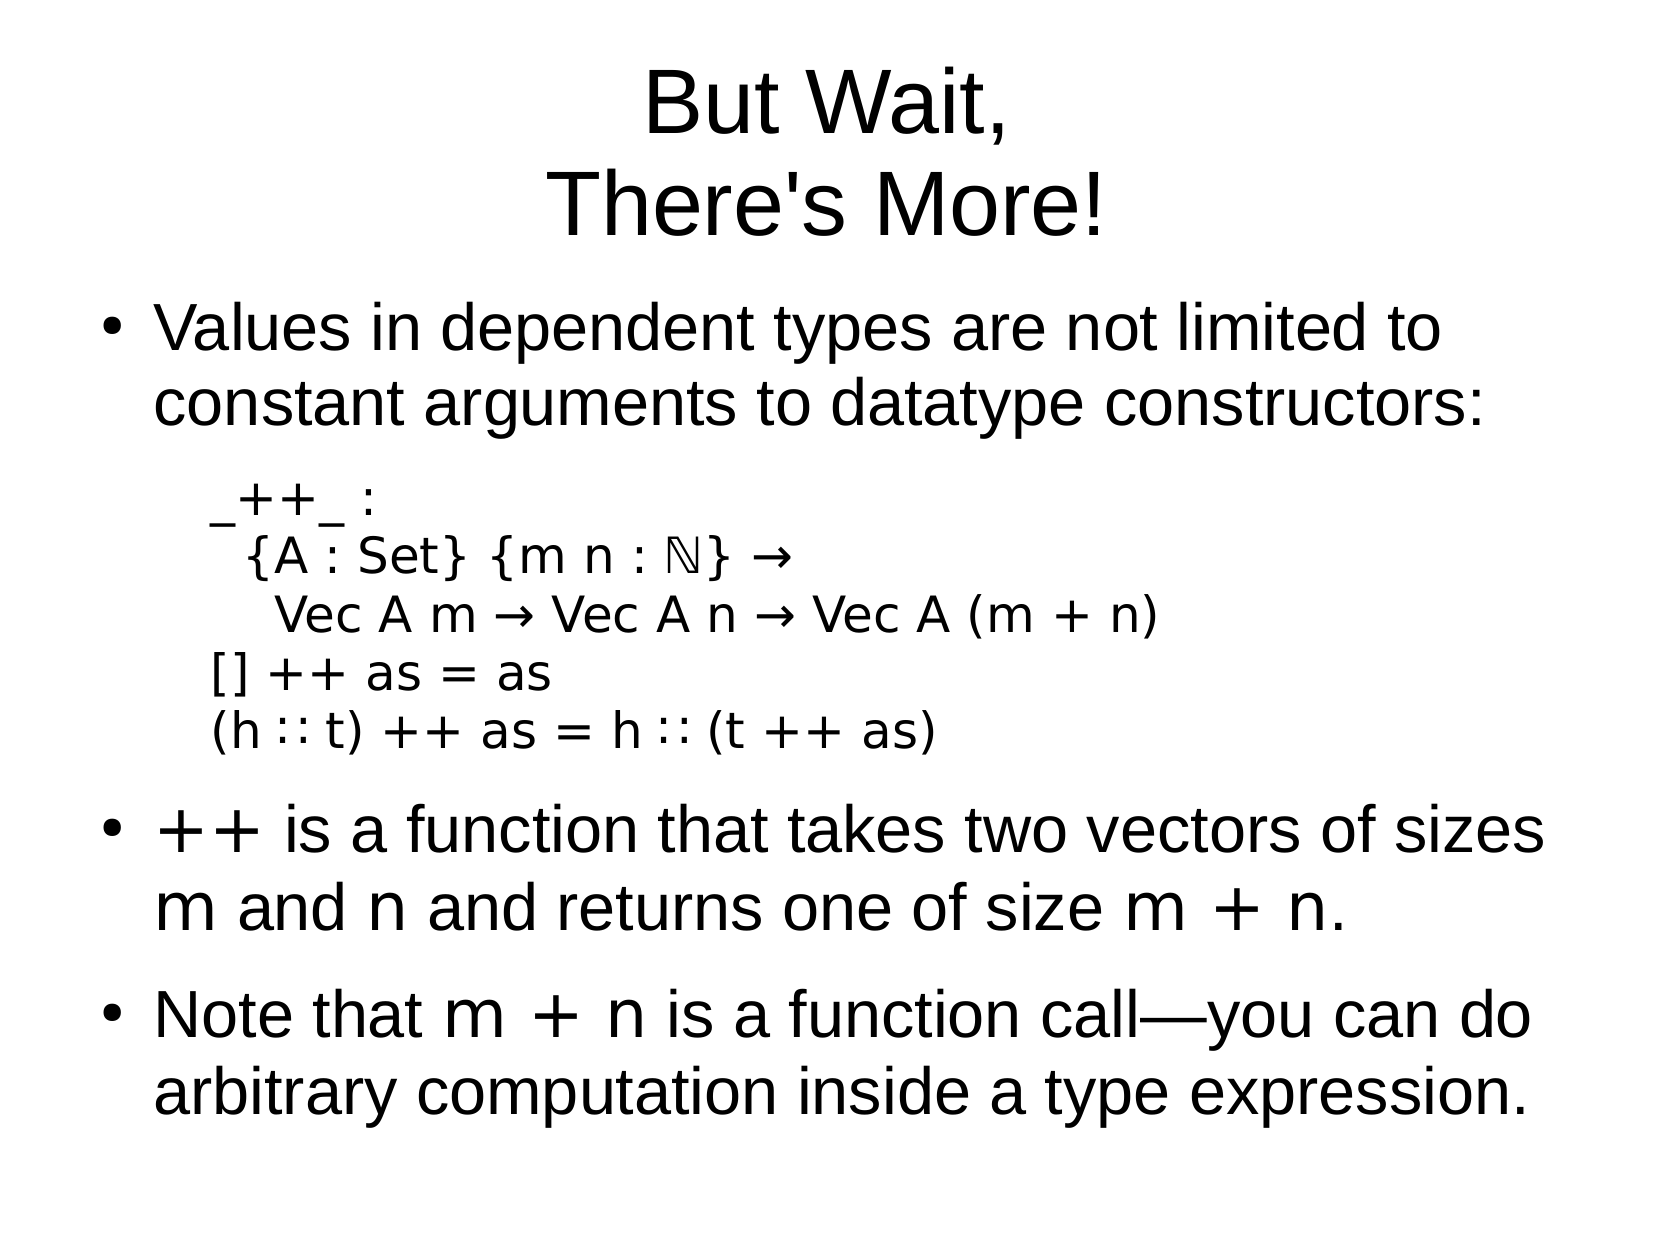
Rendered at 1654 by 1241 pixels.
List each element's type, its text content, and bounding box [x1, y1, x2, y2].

title But Wait, There's More! [82, 49, 1571, 257]
list Values in dependent types are not limited to constant arguments to datatype constructors: _++_ : {A : Set} {m n : ℕ} → Vec A m → Vec A n → Vec A (m + n) [] ++ as = as (h ∷ t) ++ as = h ∷ (t ++ as) ++ is a function that takes two vectors of sizes m and n and returns one of size m + n. Note that m + n is a function call—you can do arbitrary computation inside a type expression. [82, 290, 1576, 1129]
